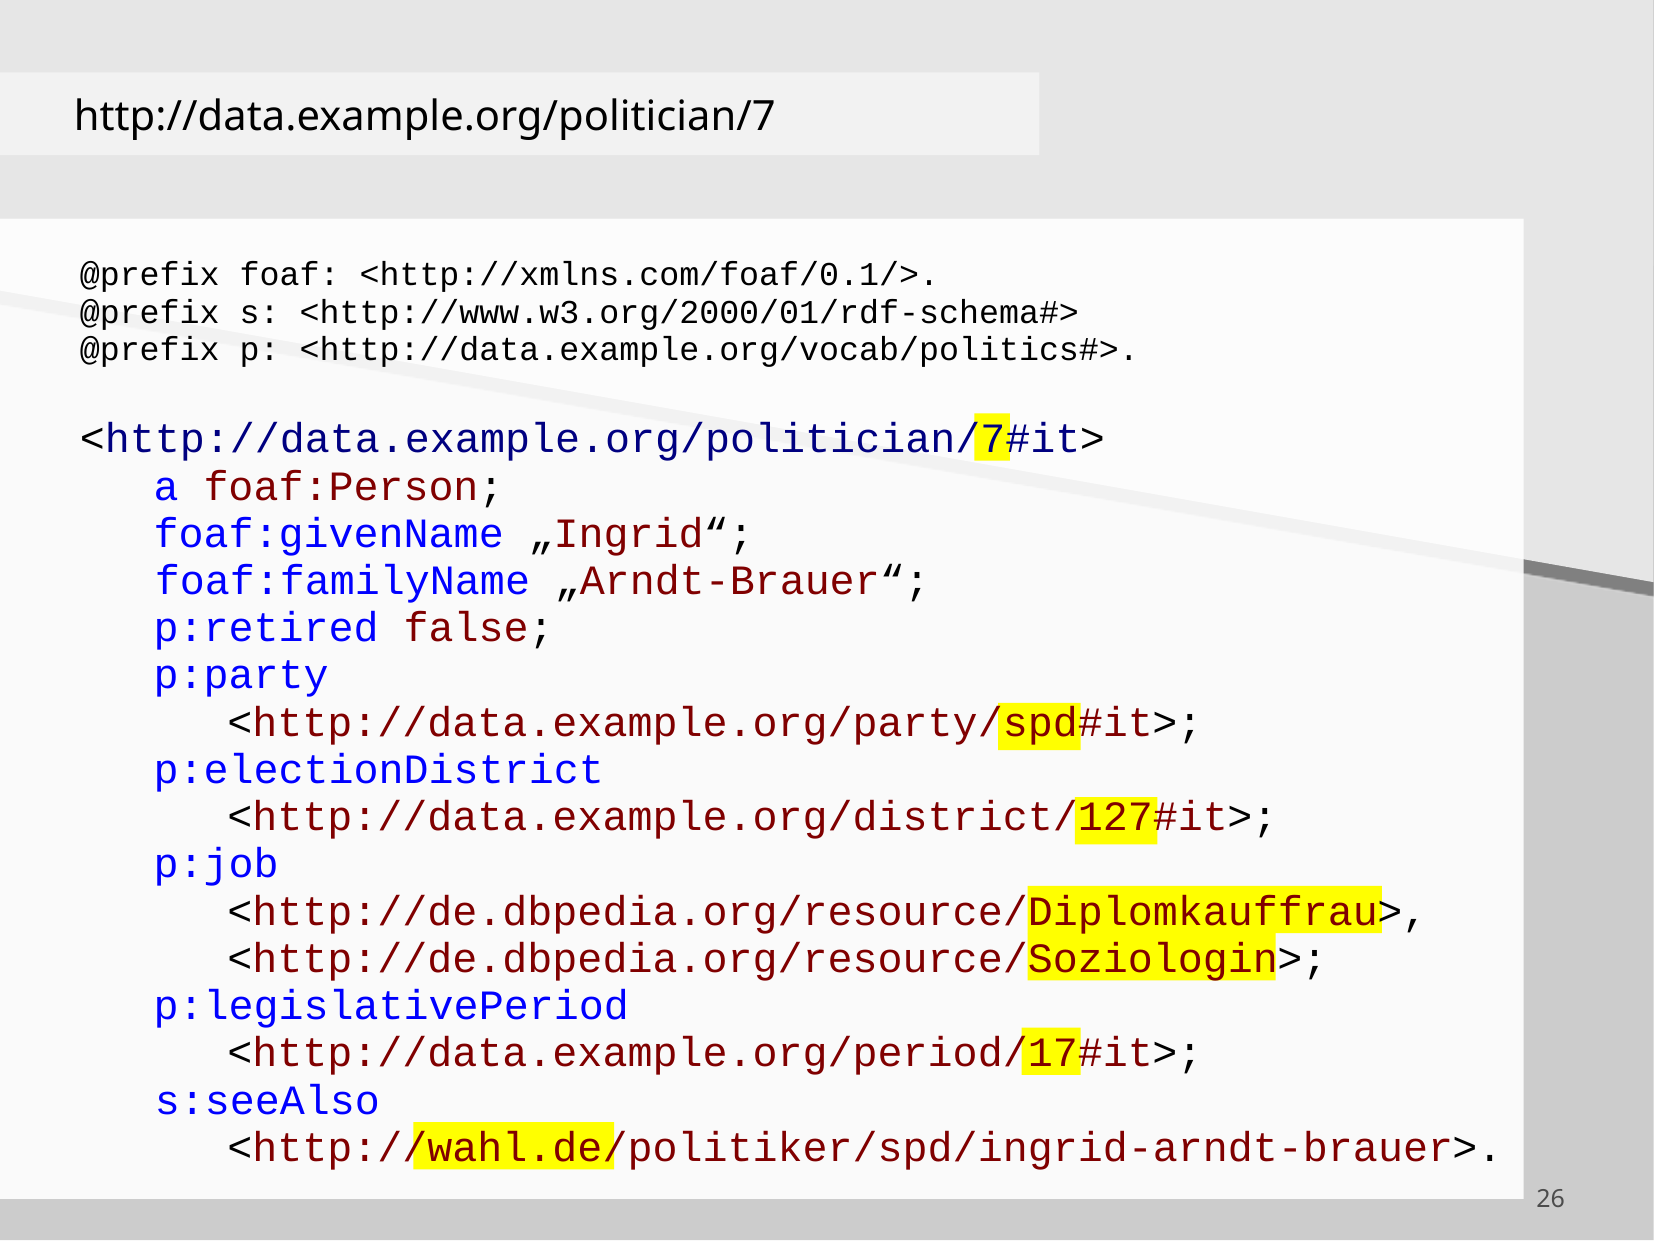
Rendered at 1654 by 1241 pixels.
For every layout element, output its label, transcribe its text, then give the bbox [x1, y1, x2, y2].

text_box @prefix foaf: <http://xmlns.com/foaf/0.1/>. @prefix s: <http://www.w3.org/2000/01/rdf-schema#> @prefix p: <http://data.example.org/vocab/politics#>. <http://data.example.org/politician/7#it> a foaf:Person; foaf:givenName „Ingrid“; foaf:familyName „Arndt-Brauer“; p:retired false; p:party <http://data.example.org/party/spd#it>; p:electionDistrict <http://data.example.org/district/127#it>; p:job <http://de.dbpedia.org/resource/Diplomkauffrau>, <http://de.dbpedia.org/resource/Soziologin>; p:legislativePeriod <http://data.example.org/period/17#it>; s:seeAlso <http://wahl.de/politiker/spd/ingrid-arndt-brauer>. [64, 250, 1654, 1241]
text_box [0, 218, 1524, 1199]
text_box [0, 72, 1040, 156]
text_box http://data.example.org/politician/7 [59, 78, 1040, 178]
